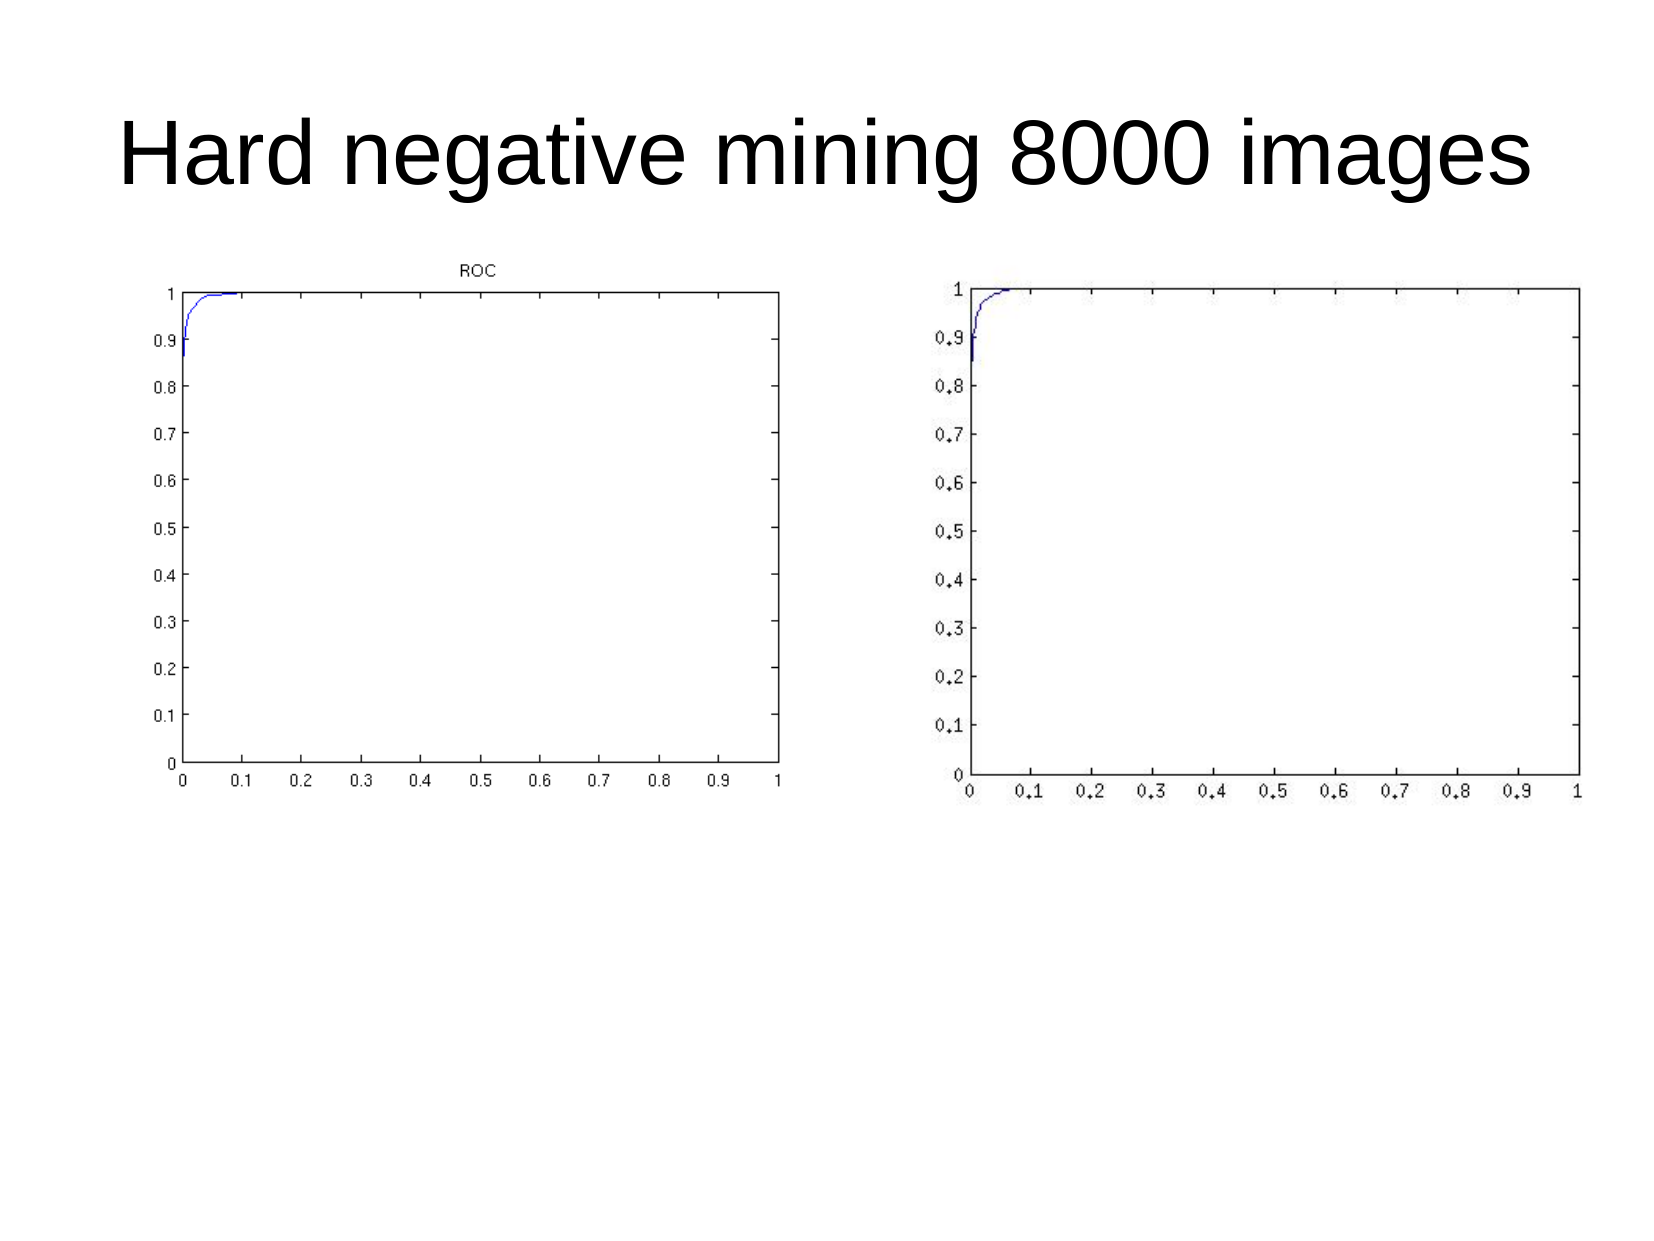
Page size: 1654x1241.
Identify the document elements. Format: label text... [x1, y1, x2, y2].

picture [82, 248, 851, 826]
title Hard negative mining 8000 images [82, 49, 1571, 257]
picture [869, 243, 1654, 841]
